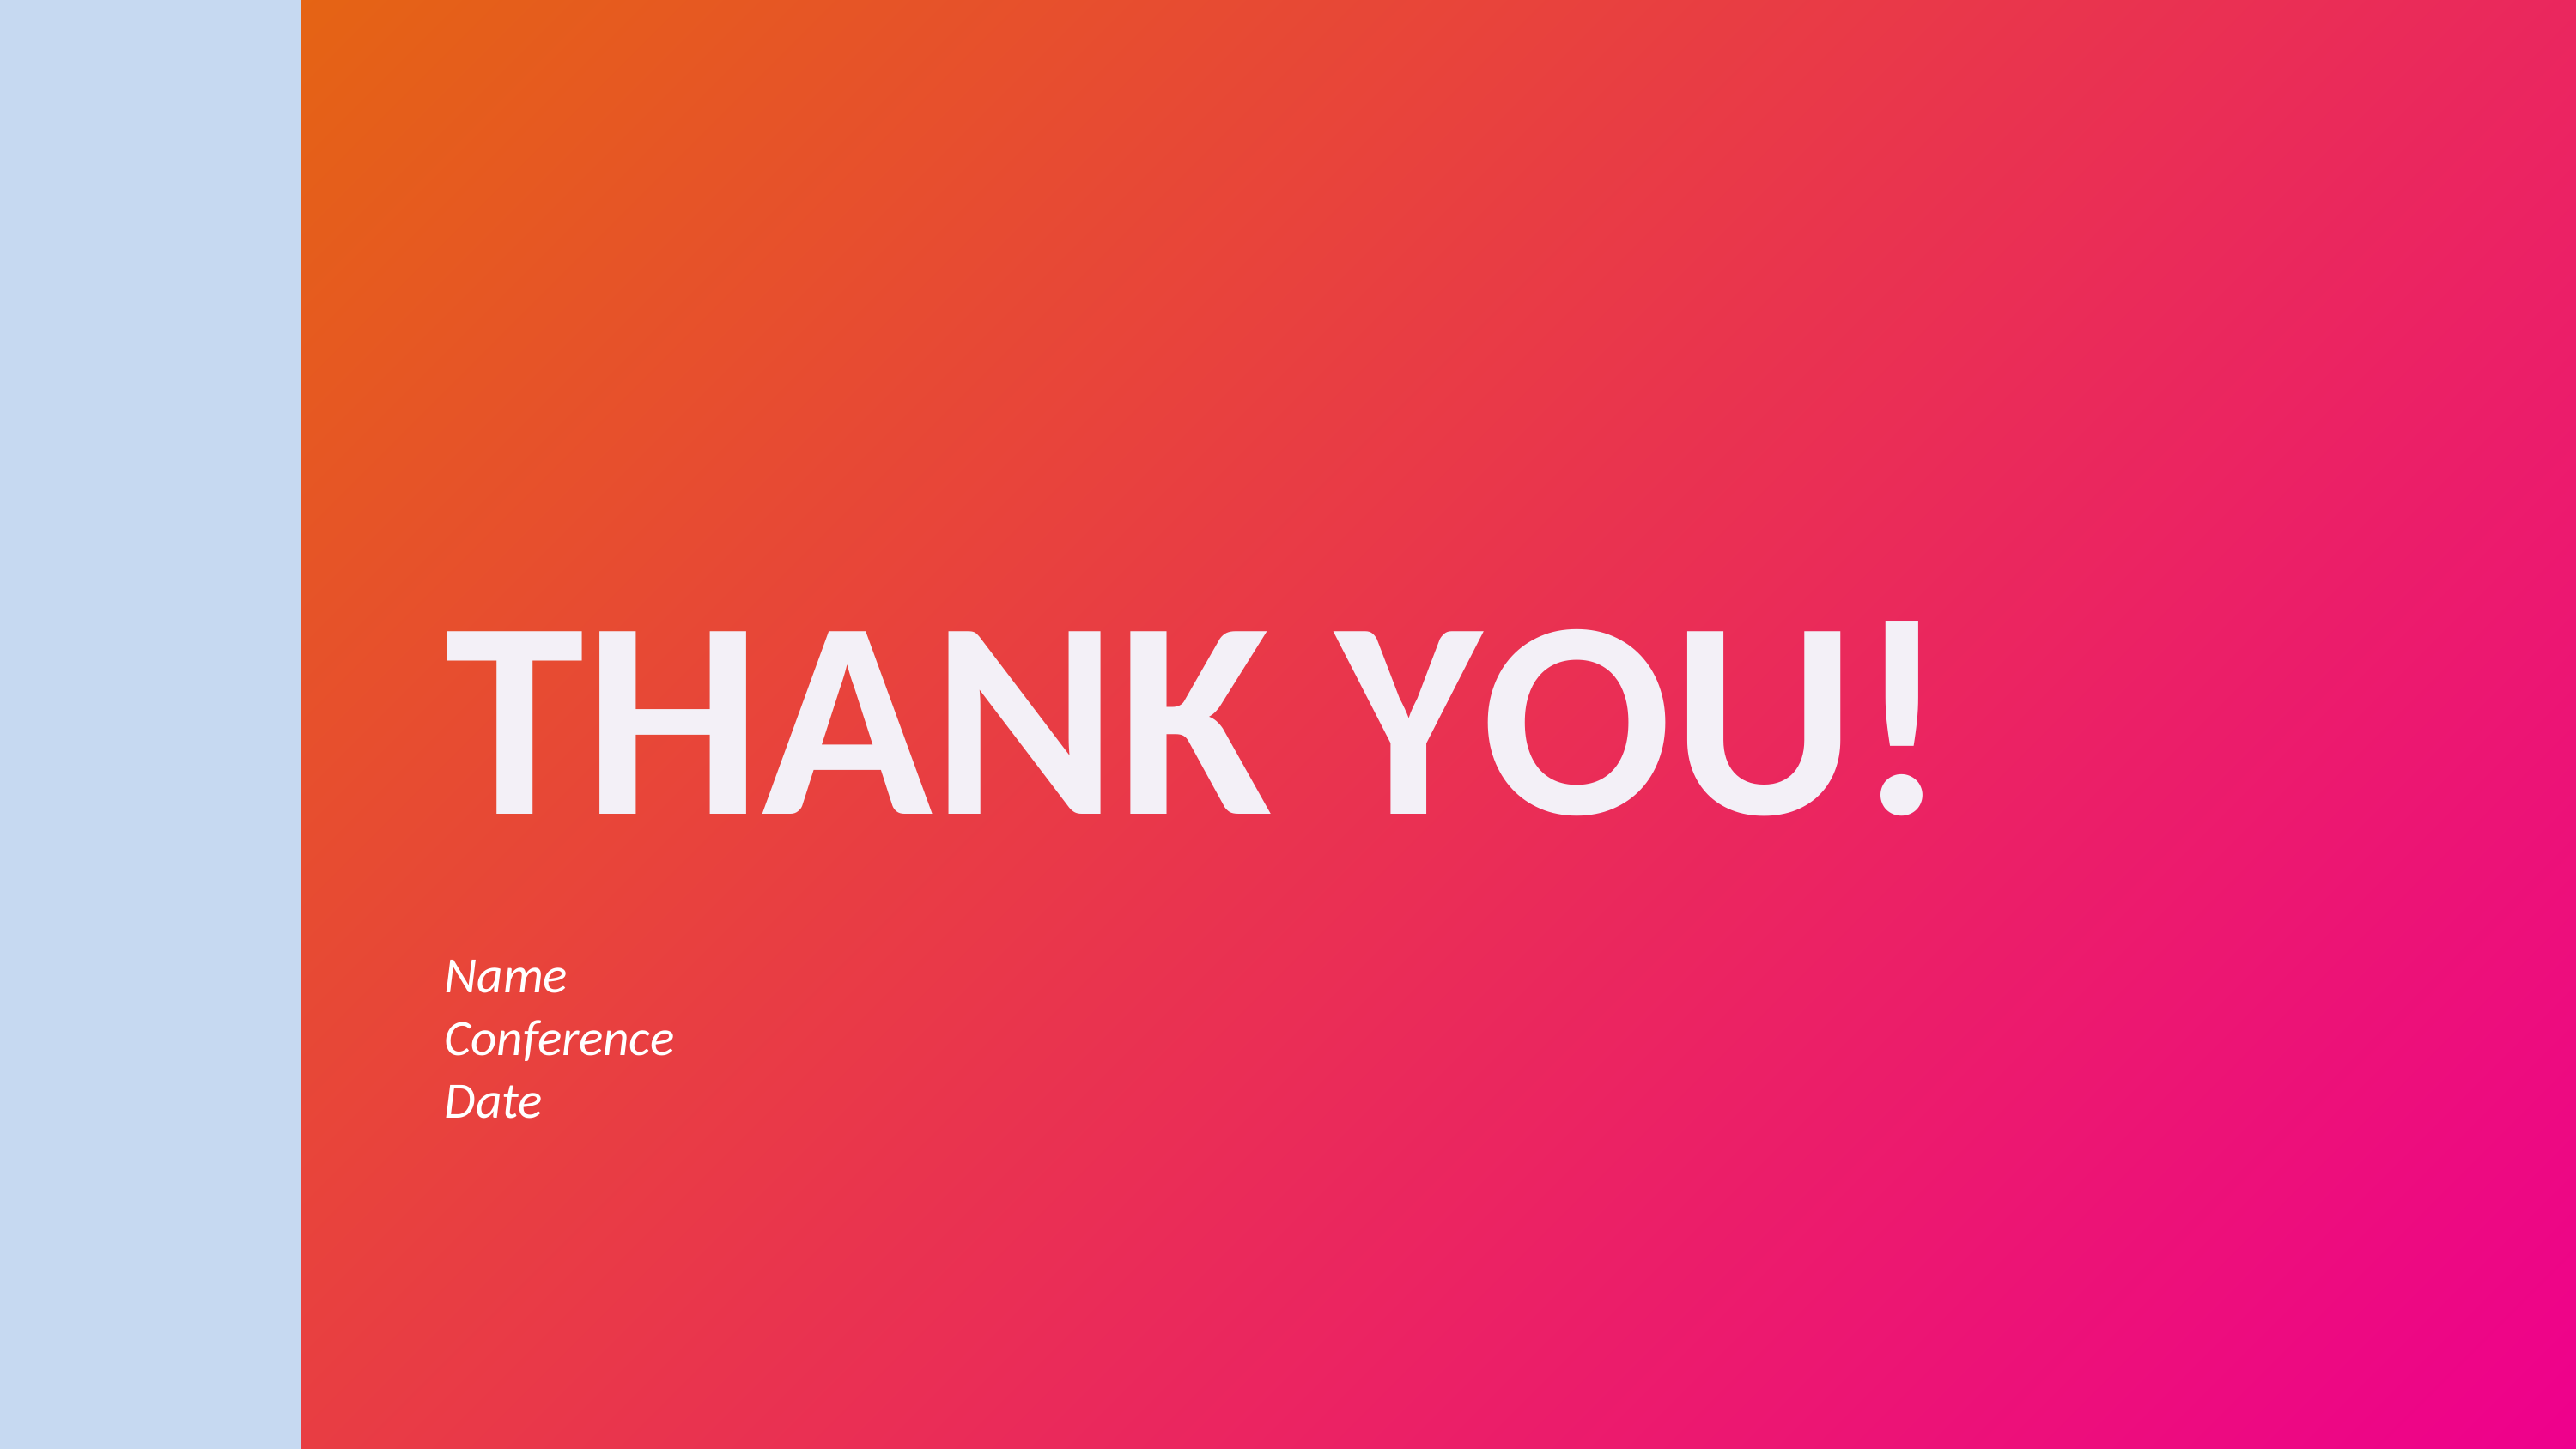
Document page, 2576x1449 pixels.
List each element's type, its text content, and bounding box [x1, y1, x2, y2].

text_box Name Conference Date [442, 939, 1385, 1131]
text_box THANK YOU! [443, 530, 2115, 1210]
